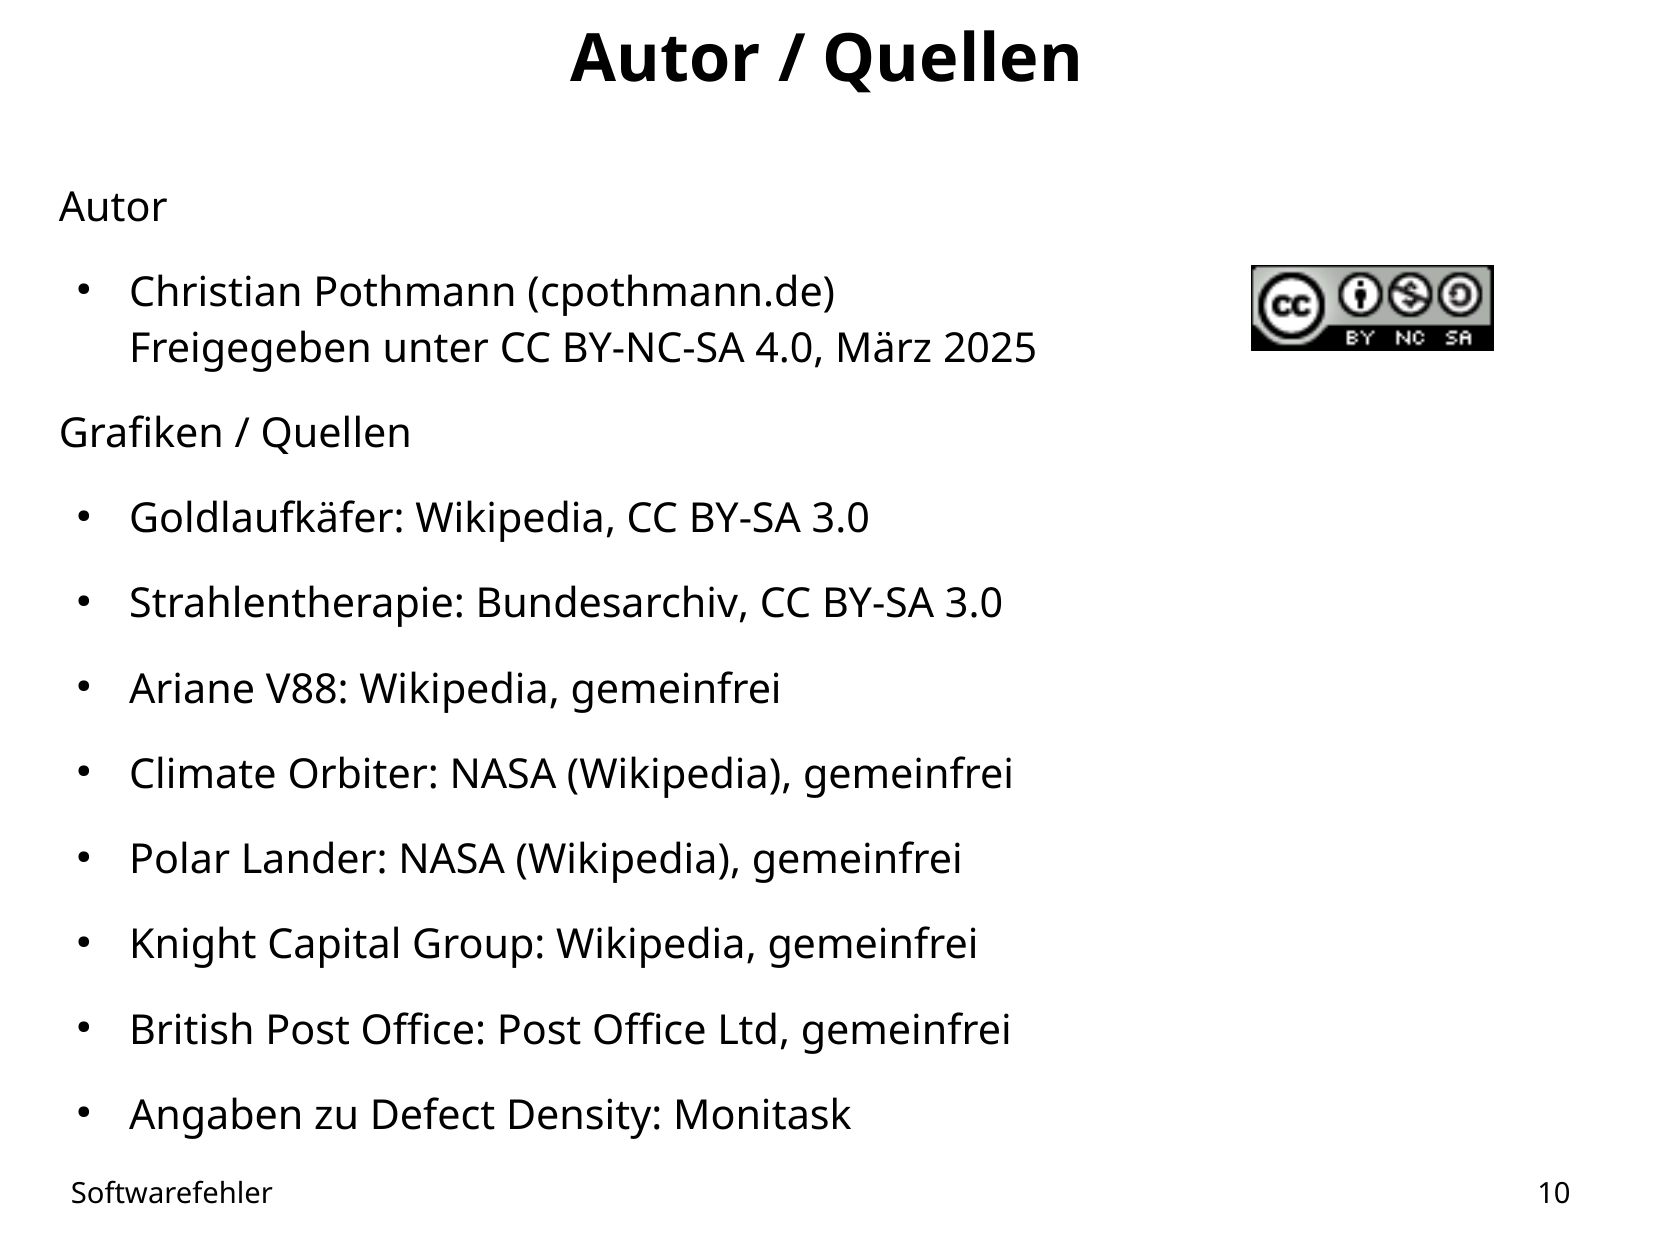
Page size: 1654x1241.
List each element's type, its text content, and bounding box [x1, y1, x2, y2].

list Autor Christian Pothmann (cpothmann.de) Freigegeben unter CC BY-NC-SA 4.0, März 2025 Grafiken / Quellen Goldlaufkäfer: Wikipedia, CC BY-SA 3.0 Strahlentherapie: Bundesarchiv, CC BY-SA 3.0 Ariane V88: Wikipedia, gemeinfrei Climate Orbiter: NASA (Wikipedia), gemeinfrei Polar Lander: NASA (Wikipedia), gemeinfrei Knight Capital Group: Wikipedia, gemeinfrei British Post Office: Post Office Ltd, gemeinfrei Angaben zu Defect Density: Monitask [59, 177, 1583, 1146]
picture [1251, 265, 1494, 351]
title Autor / Quellen [0, 5, 1654, 107]
